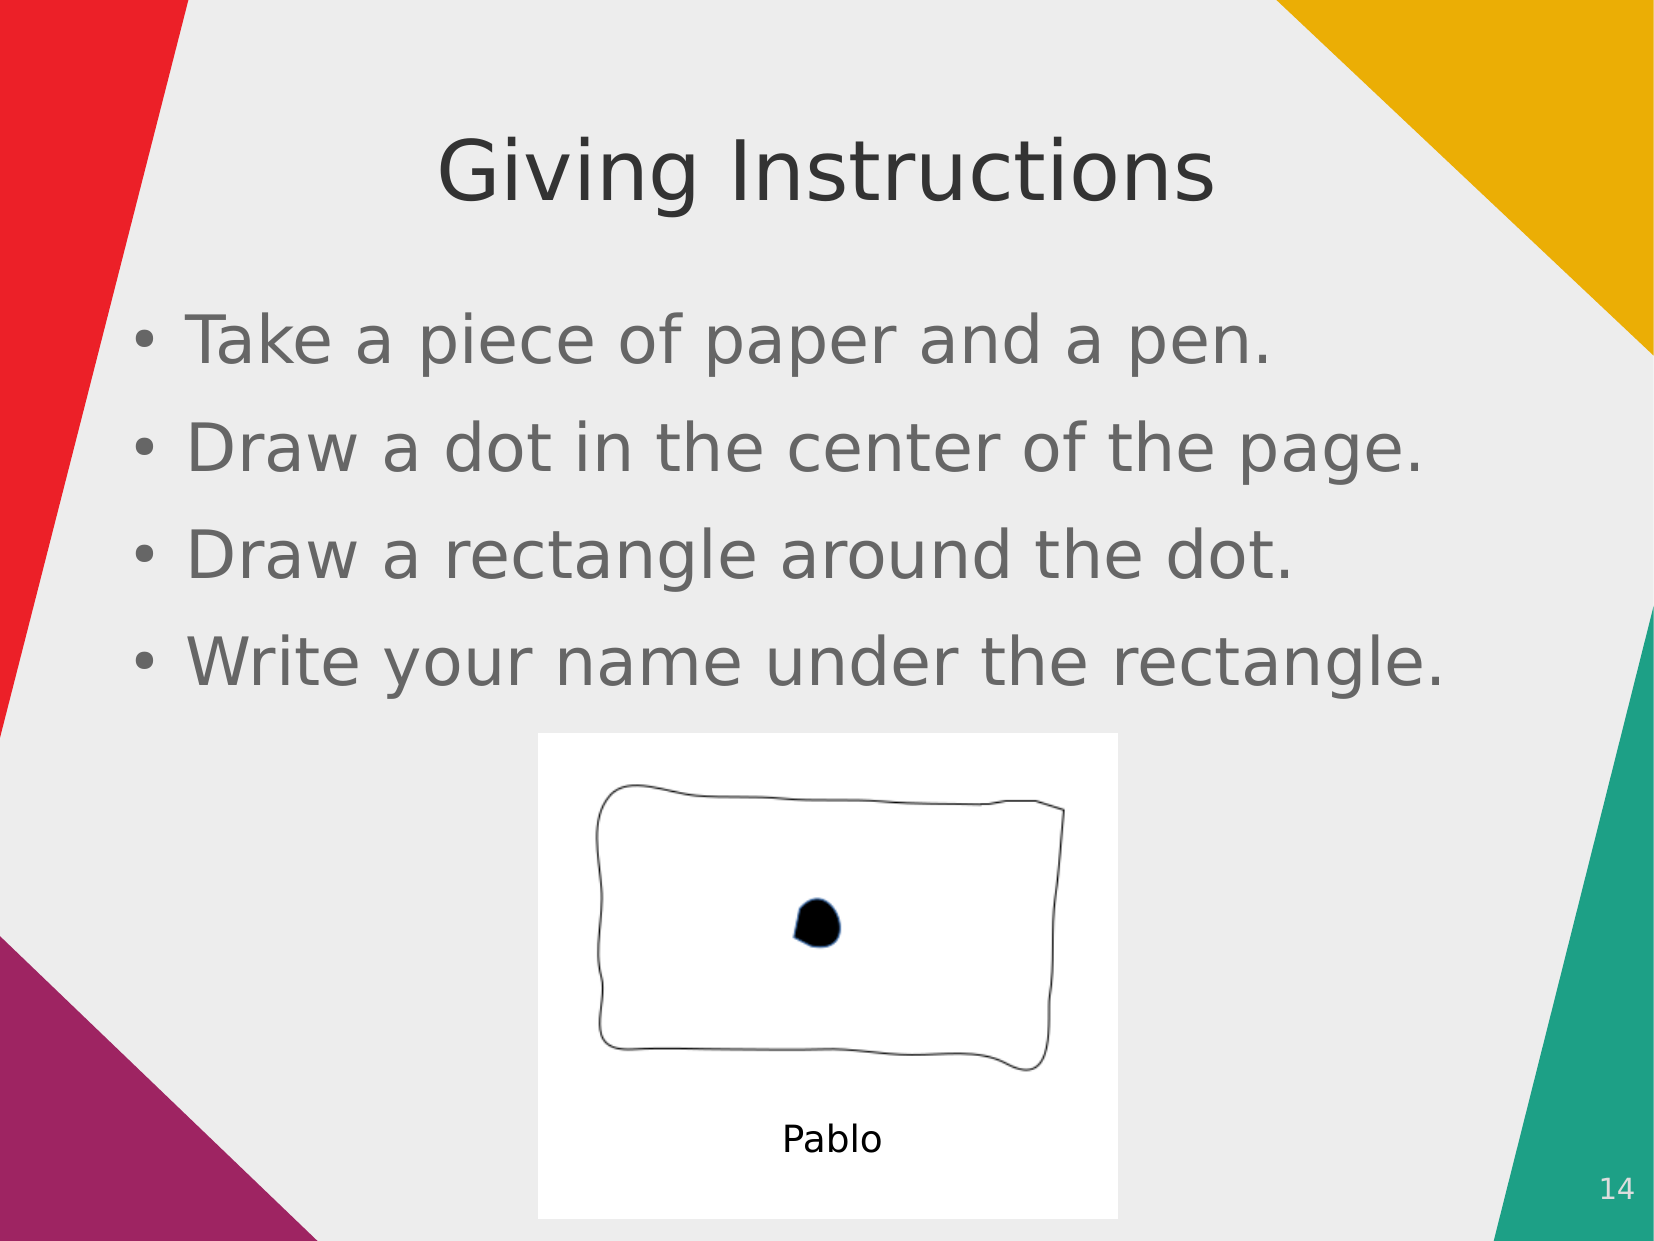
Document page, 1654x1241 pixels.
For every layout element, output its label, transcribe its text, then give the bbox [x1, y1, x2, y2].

title Giving Instructions [114, 73, 1539, 271]
text_box Pablo [585, 1080, 1081, 1201]
picture [538, 733, 1118, 1219]
list Take a piece of paper and a pen. Draw a dot in the center of the page. Draw a rectangle around the dot. Write your name under the rectangle. [114, 302, 1539, 1033]
